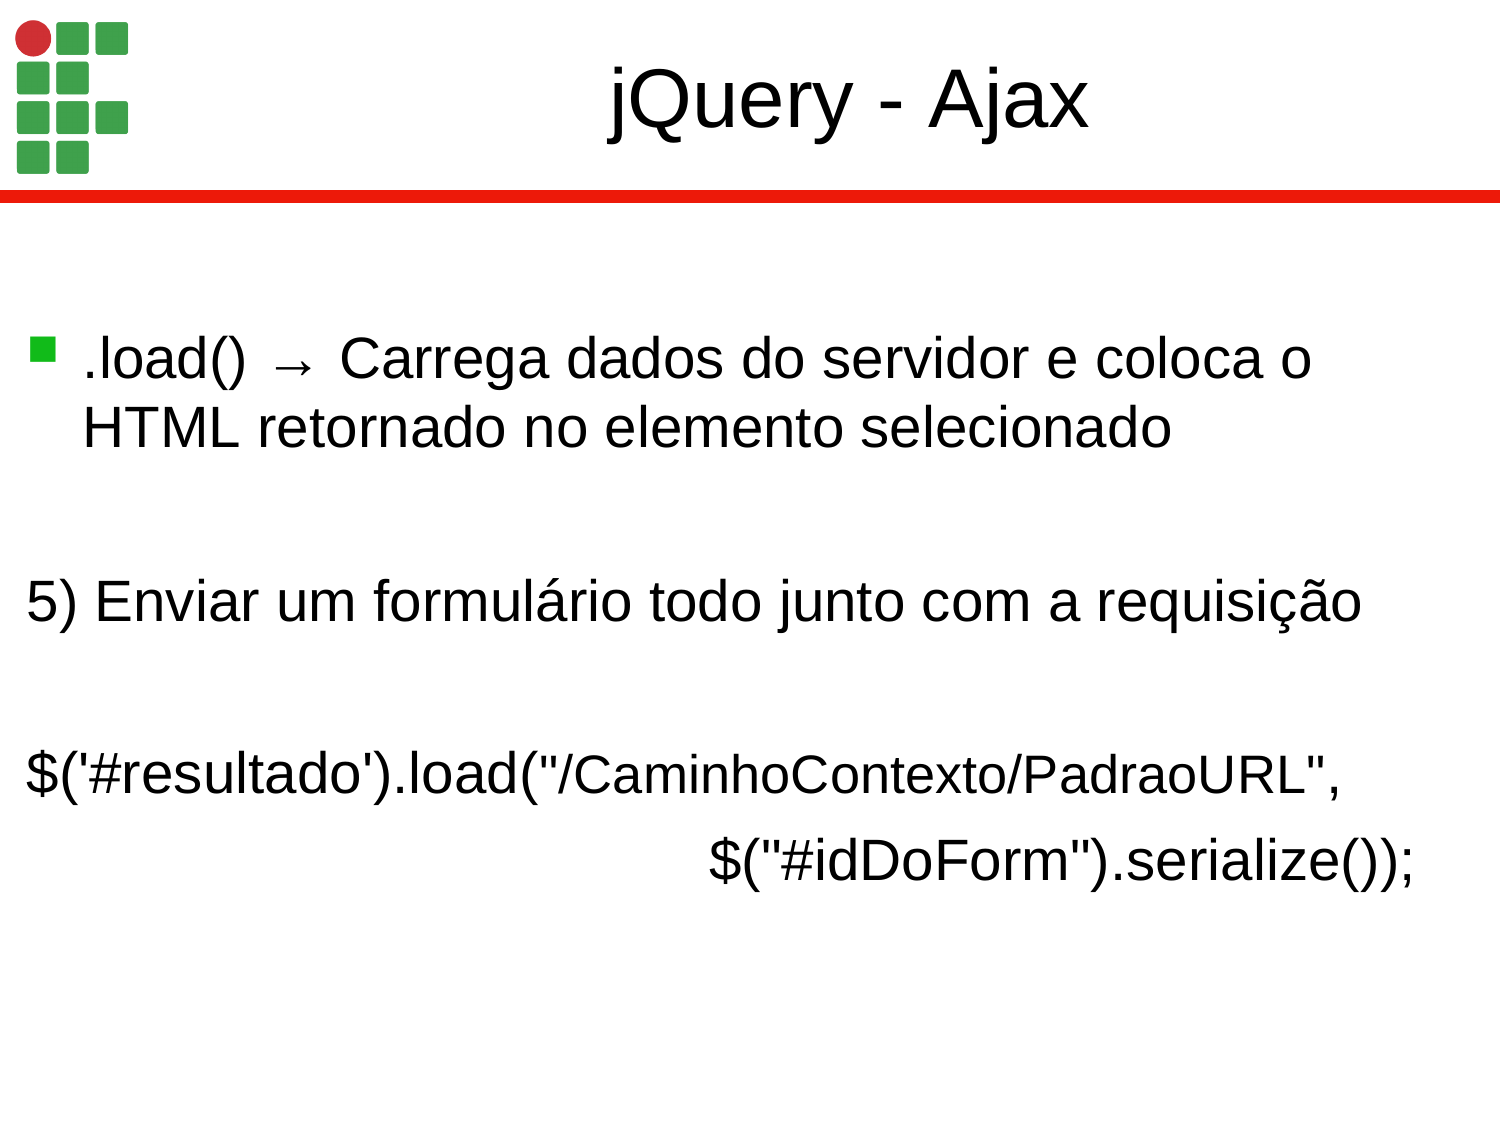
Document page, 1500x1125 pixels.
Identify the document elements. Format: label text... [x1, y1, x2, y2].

title jQuery - Ajax [230, 0, 1471, 188]
list .load() → Carrega dados do servidor e coloca o HTML retornado no elemento selecionado 5) Enviar um formulário todo junto com a requisição $('#resultado').load("/CaminhoContexto/PadraoURL", $("#idDoForm").serialize()); [11, 225, 1495, 1089]
picture [14, 16, 130, 178]
